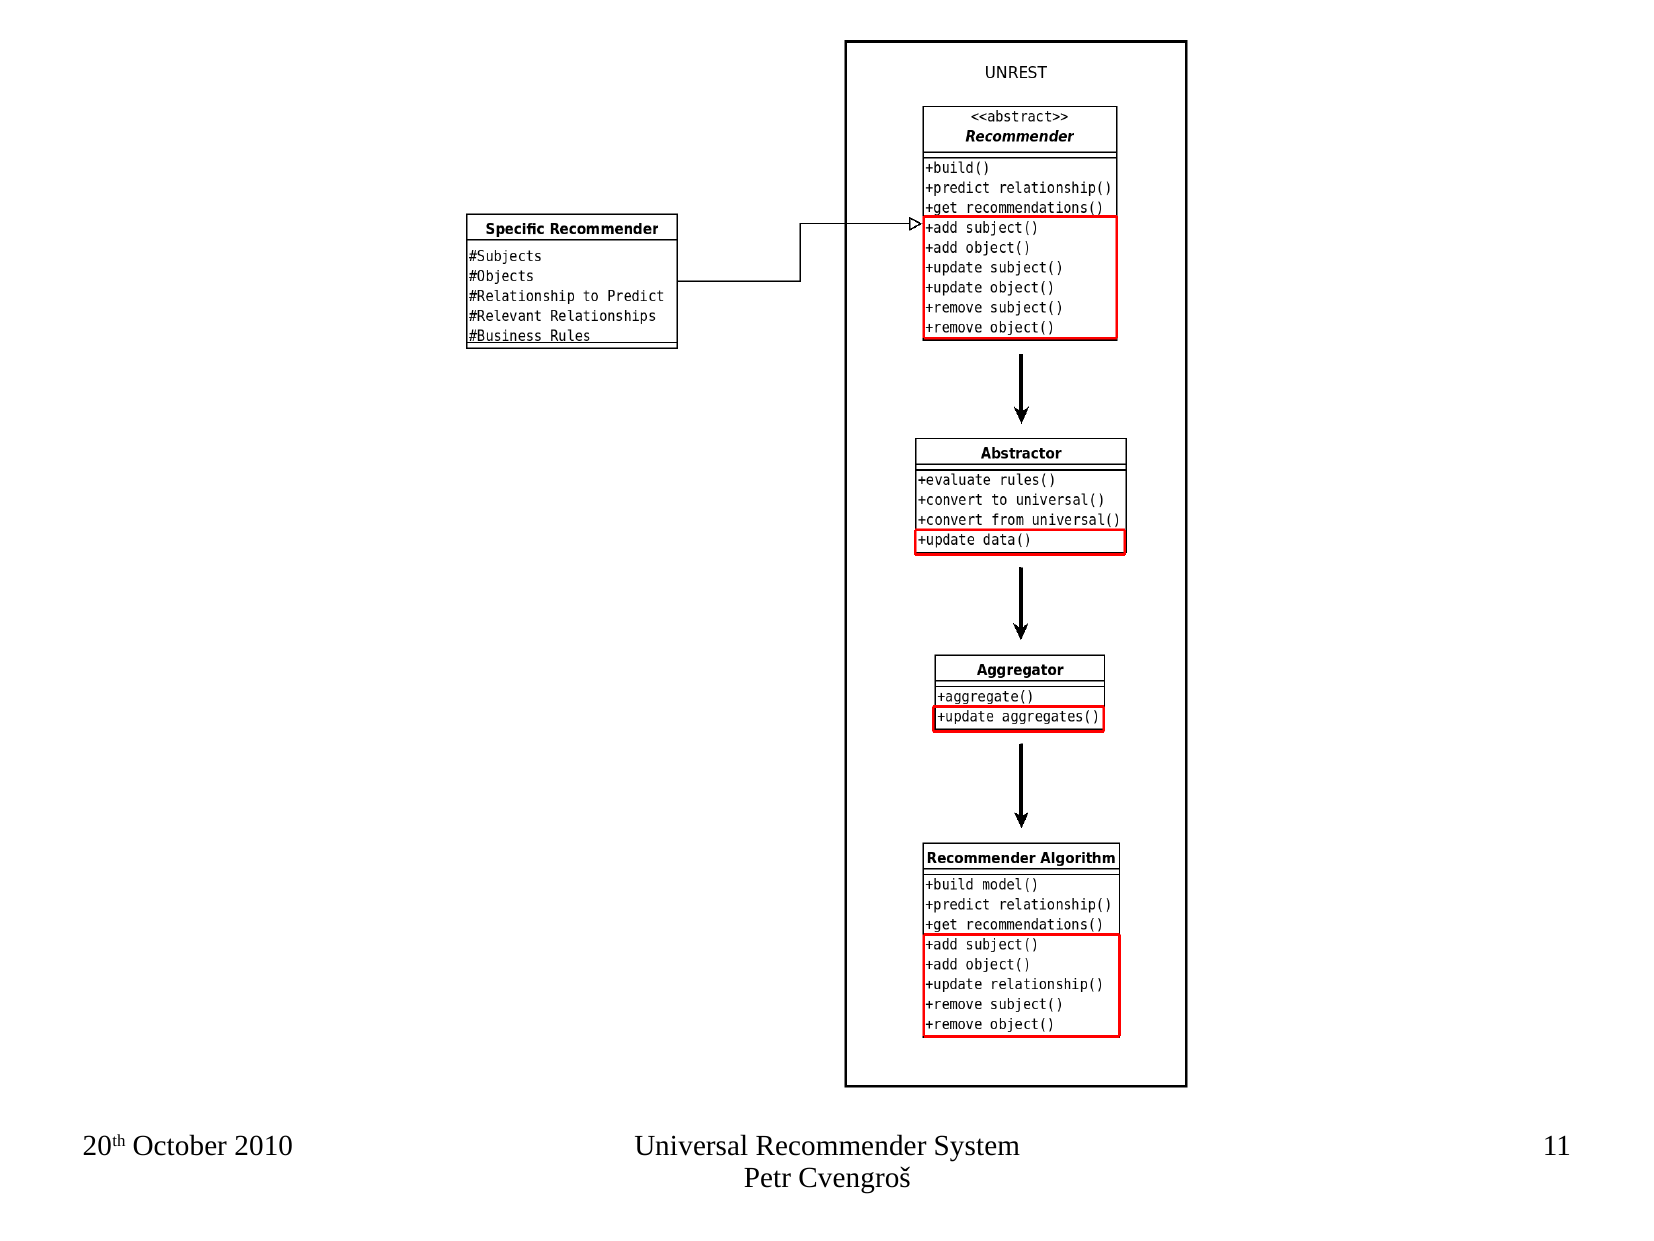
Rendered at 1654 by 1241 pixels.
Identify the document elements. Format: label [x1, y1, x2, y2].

picture [466, 250, 1188, 1088]
picture [466, 40, 1188, 56]
title [82, 56, 1571, 250]
